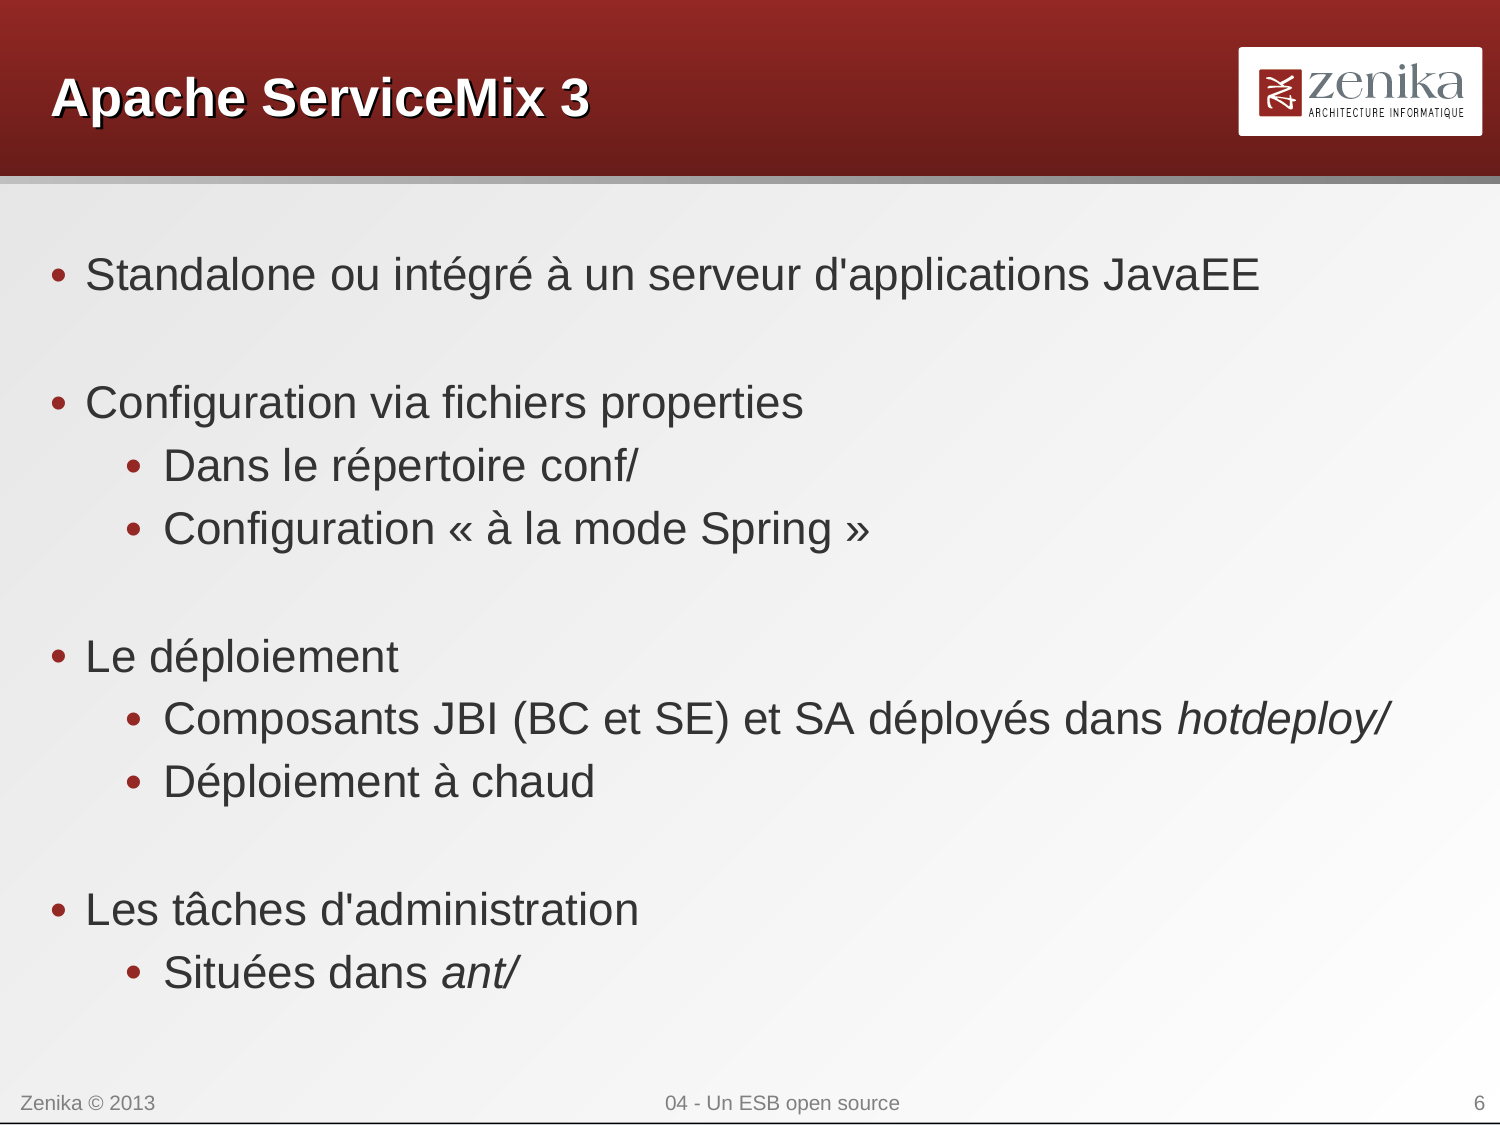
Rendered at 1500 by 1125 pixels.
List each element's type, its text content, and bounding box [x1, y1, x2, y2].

picture [1257, 58, 1464, 125]
title Apache ServiceMix 3 [50, 15, 1206, 180]
list Standalone ou intégré à un serveur d'applications JavaEE Configuration via fichiers properties Dans le répertoire conf/ Configuration « à la mode Spring » Le déploiement Composants JBI (BC et SE) et SA déployés dans hotdeploy/ Déploiement à chaud Les tâches d'administration Situées dans ant/ [50, 249, 1477, 1064]
